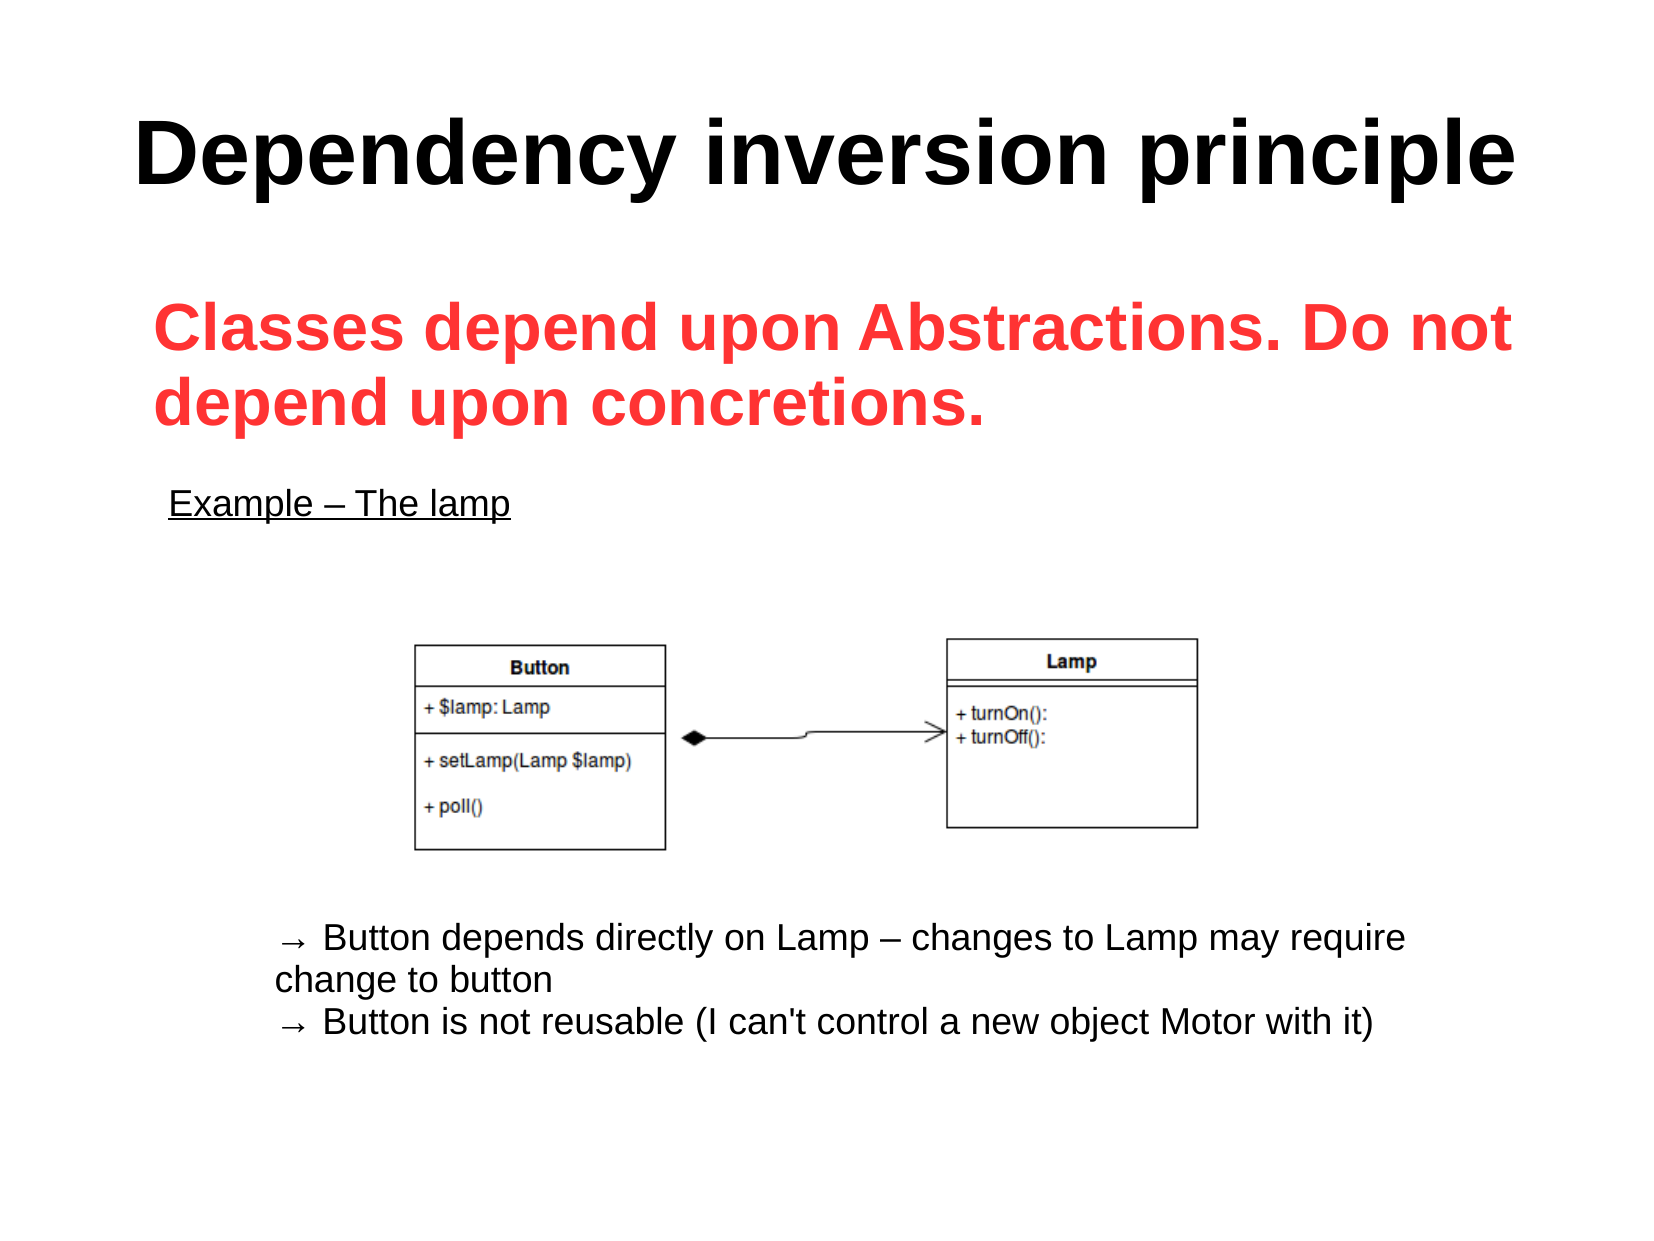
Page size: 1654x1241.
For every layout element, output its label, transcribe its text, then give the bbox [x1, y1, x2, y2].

list Classes depend upon Abstractions. Do not depend upon concretions. [82, 290, 1571, 1010]
text_box Example – The lamp [153, 474, 598, 532]
title Dependency inversion principle [82, 49, 1571, 257]
text_box → Button depends directly on Lamp – changes to Lamp may require change to button → Button is not reusable (I can't control a new object Motor with it) [259, 909, 1430, 1093]
picture [413, 637, 1200, 857]
